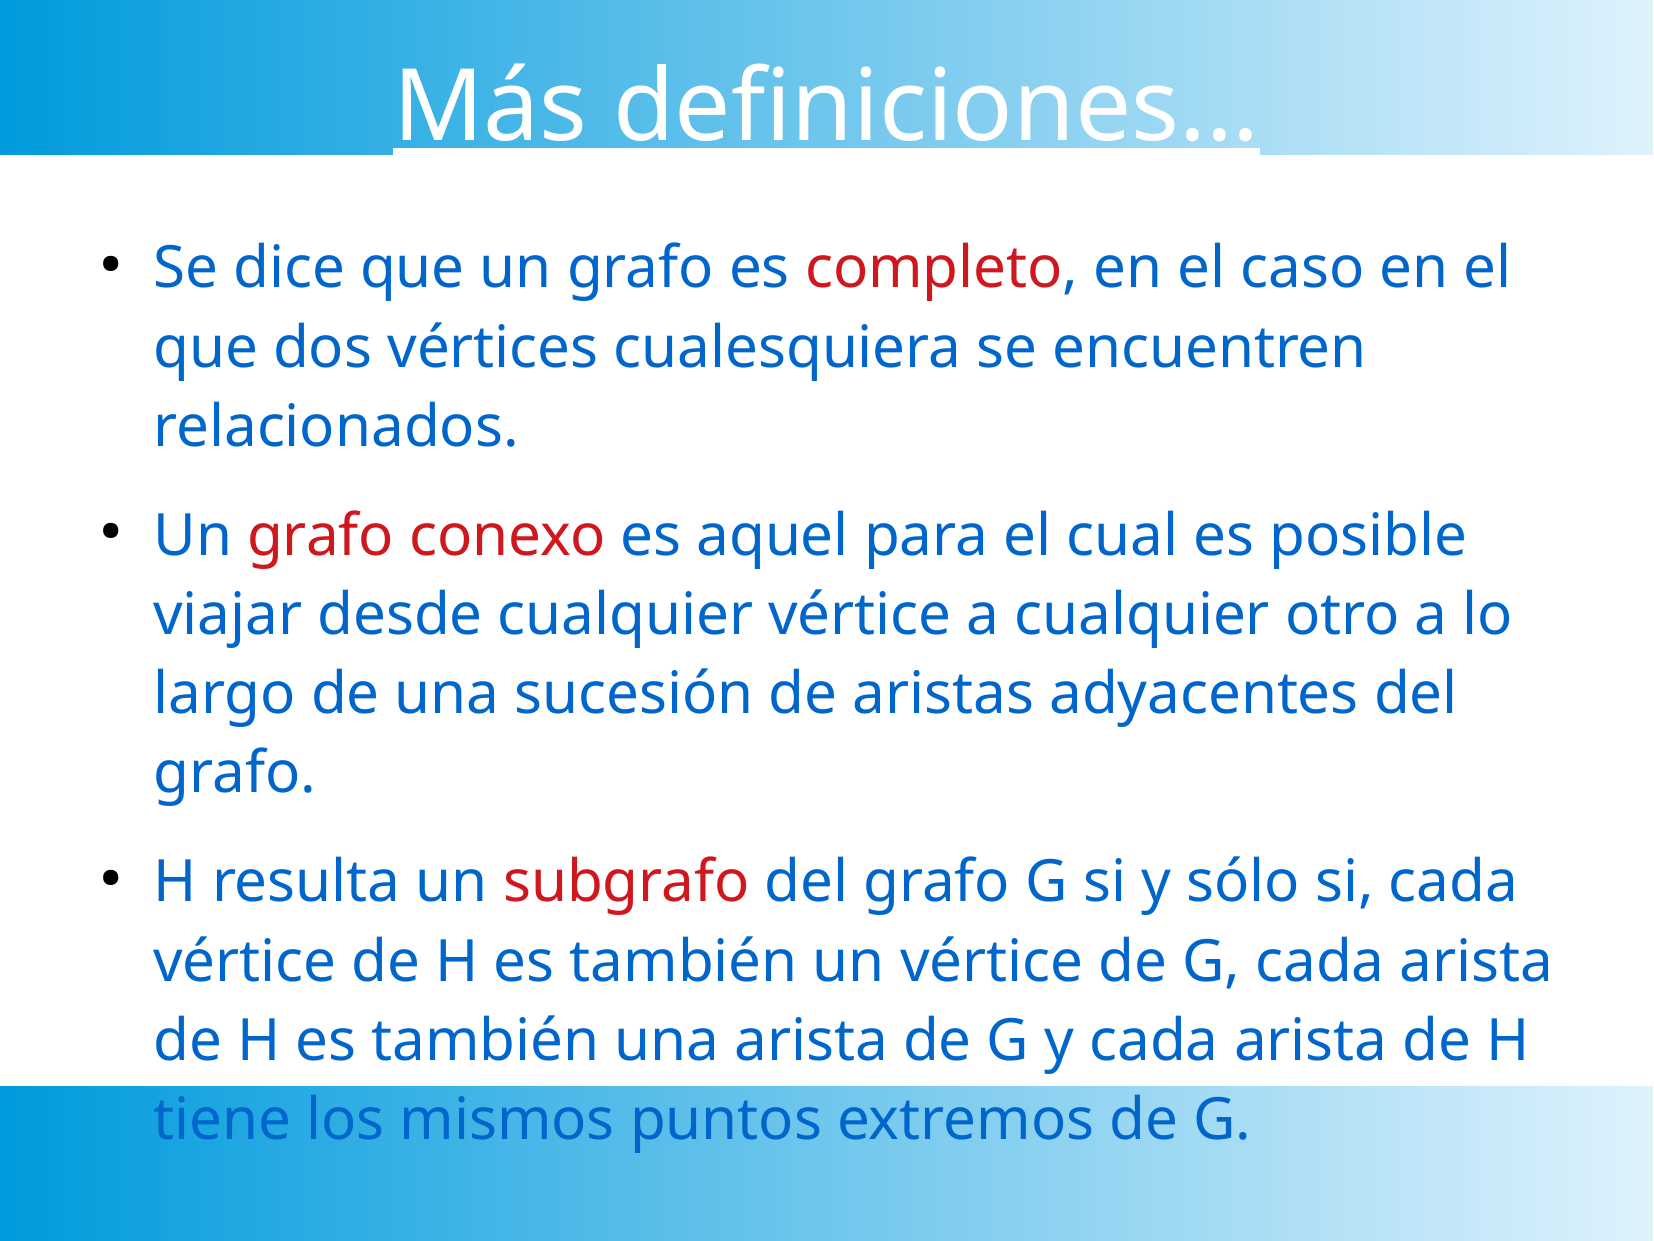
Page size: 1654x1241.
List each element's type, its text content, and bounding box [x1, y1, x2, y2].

title Más definiciones... [82, 43, 1571, 161]
list Se dice que un grafo es completo, en el caso en el que dos vértices cualesquiera se encuentren relacionados. Un grafo conexo es aquel para el cual es posible viajar desde cualquier vértice a cualquier otro a lo largo de una sucesión de aristas adyacentes del grafo. H resulta un subgrafo del grafo G si y sólo si, cada vértice de H es también un vértice de G, cada arista de H es también una arista de G y cada arista de H tiene los mismos puntos extremos de G. [82, 225, 1571, 945]
